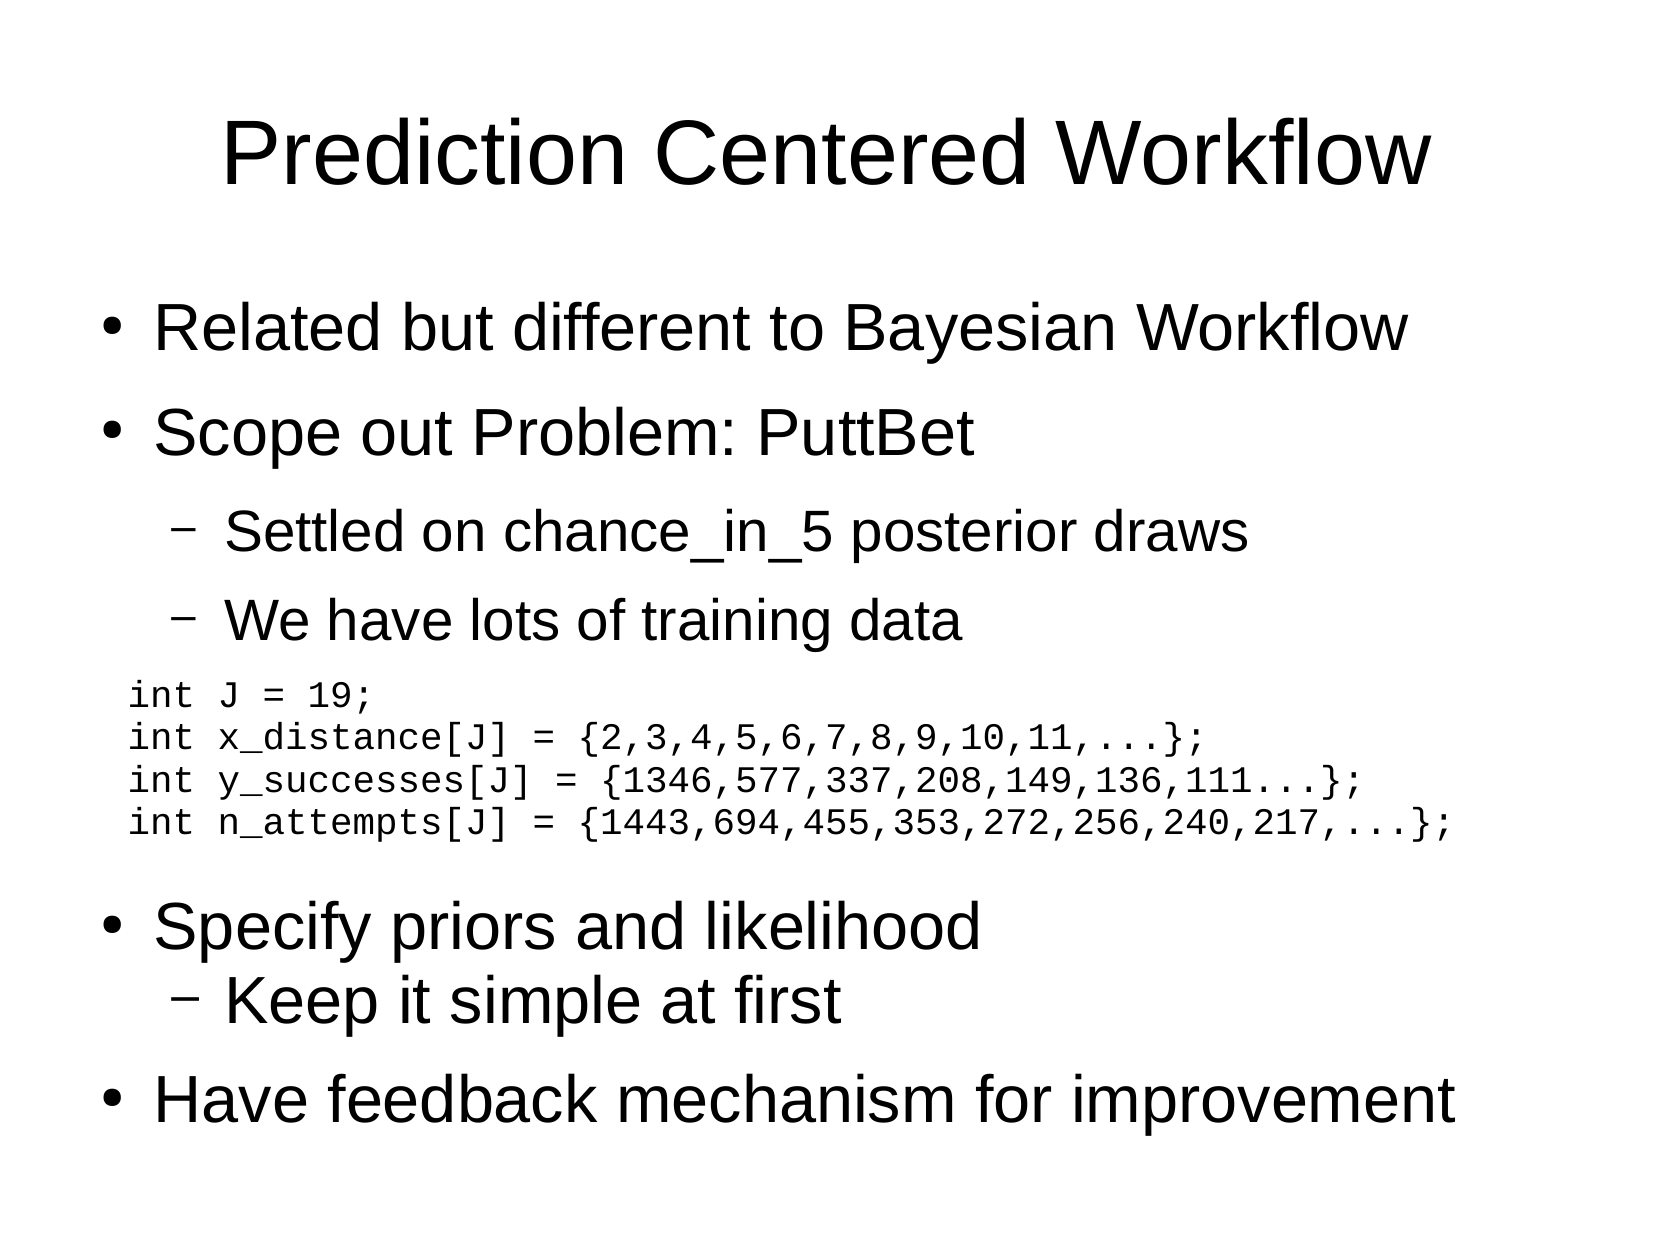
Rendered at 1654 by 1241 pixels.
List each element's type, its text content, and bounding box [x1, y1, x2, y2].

list Related but different to Bayesian Workflow Scope out Problem: PuttBet Settled on chance_in_5 posterior draws We have lots of training data int J = 19; int x_distance[J] = {2,3,4,5,6,7,8,9,10,11,...}; int y_successes[J] = {1346,577,337,208,149,136,111...}; int n_attempts[J] = {1443,694,455,353,272,256,240,217,...}; Specify priors and likelihood Keep it simple at first Have feedback mechanism for improvement [82, 290, 1571, 1241]
title Prediction Centered Workflow [82, 49, 1571, 257]
